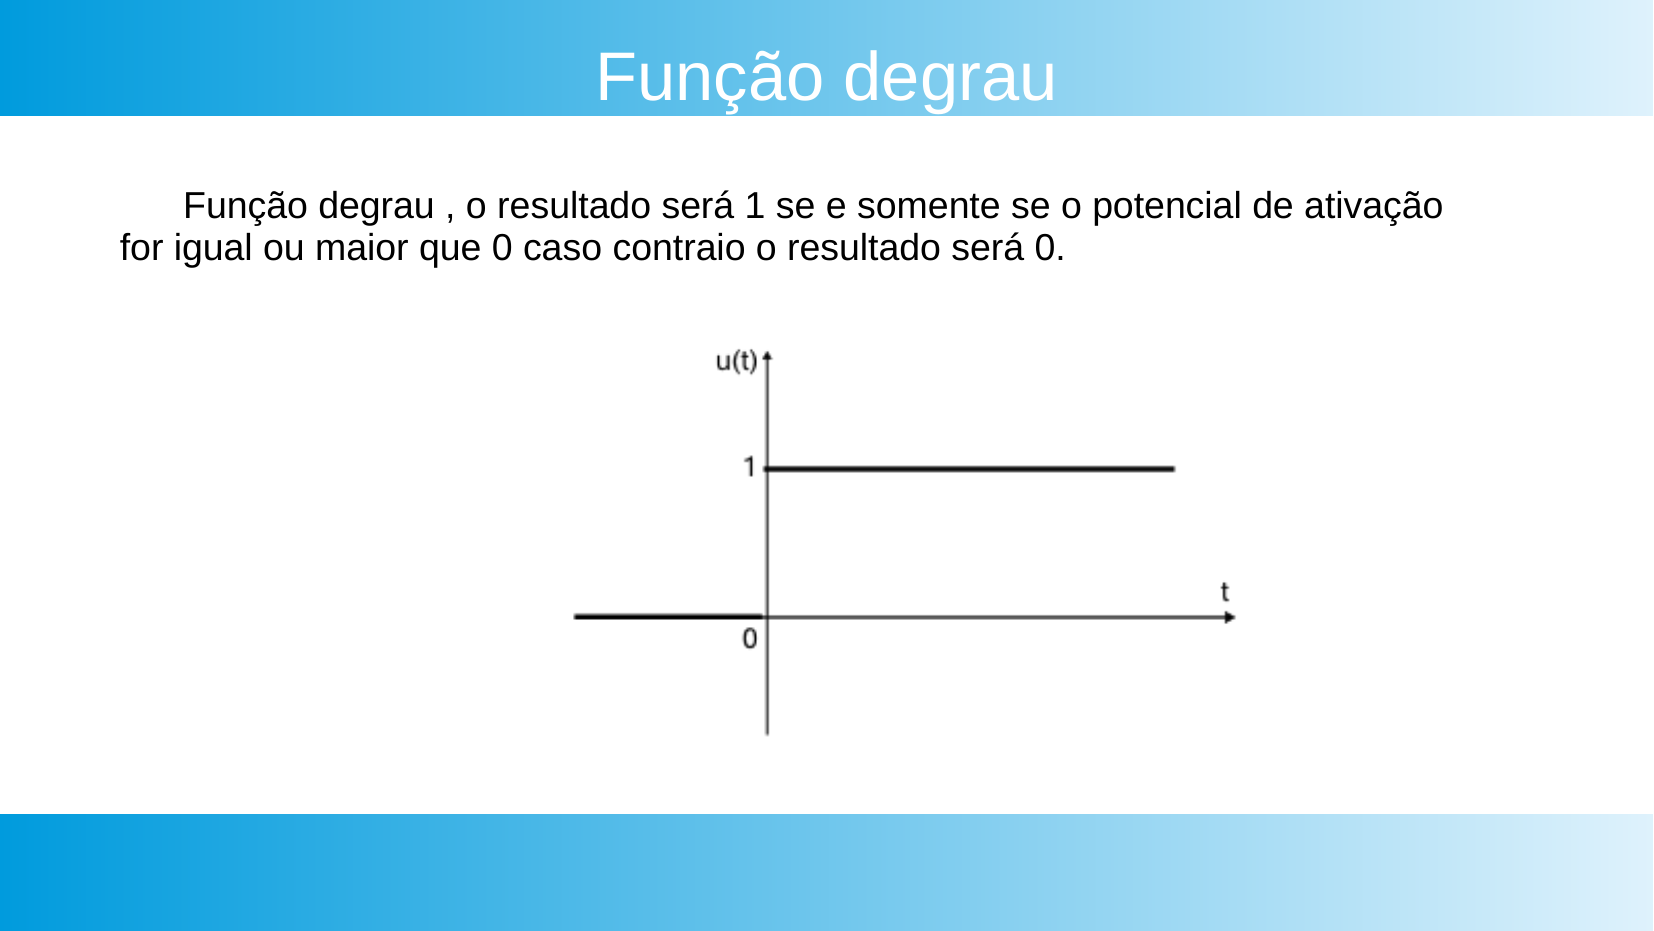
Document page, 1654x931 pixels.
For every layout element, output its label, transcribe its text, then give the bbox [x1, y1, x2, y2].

picture [496, 307, 1318, 758]
title Função degrau [82, 37, 1571, 116]
text_box Função degrau , o resultado será 1 se e somente se o potencial de ativação for igual ou maior que 0 caso contraio o resultado será 0. [94, 177, 1459, 276]
